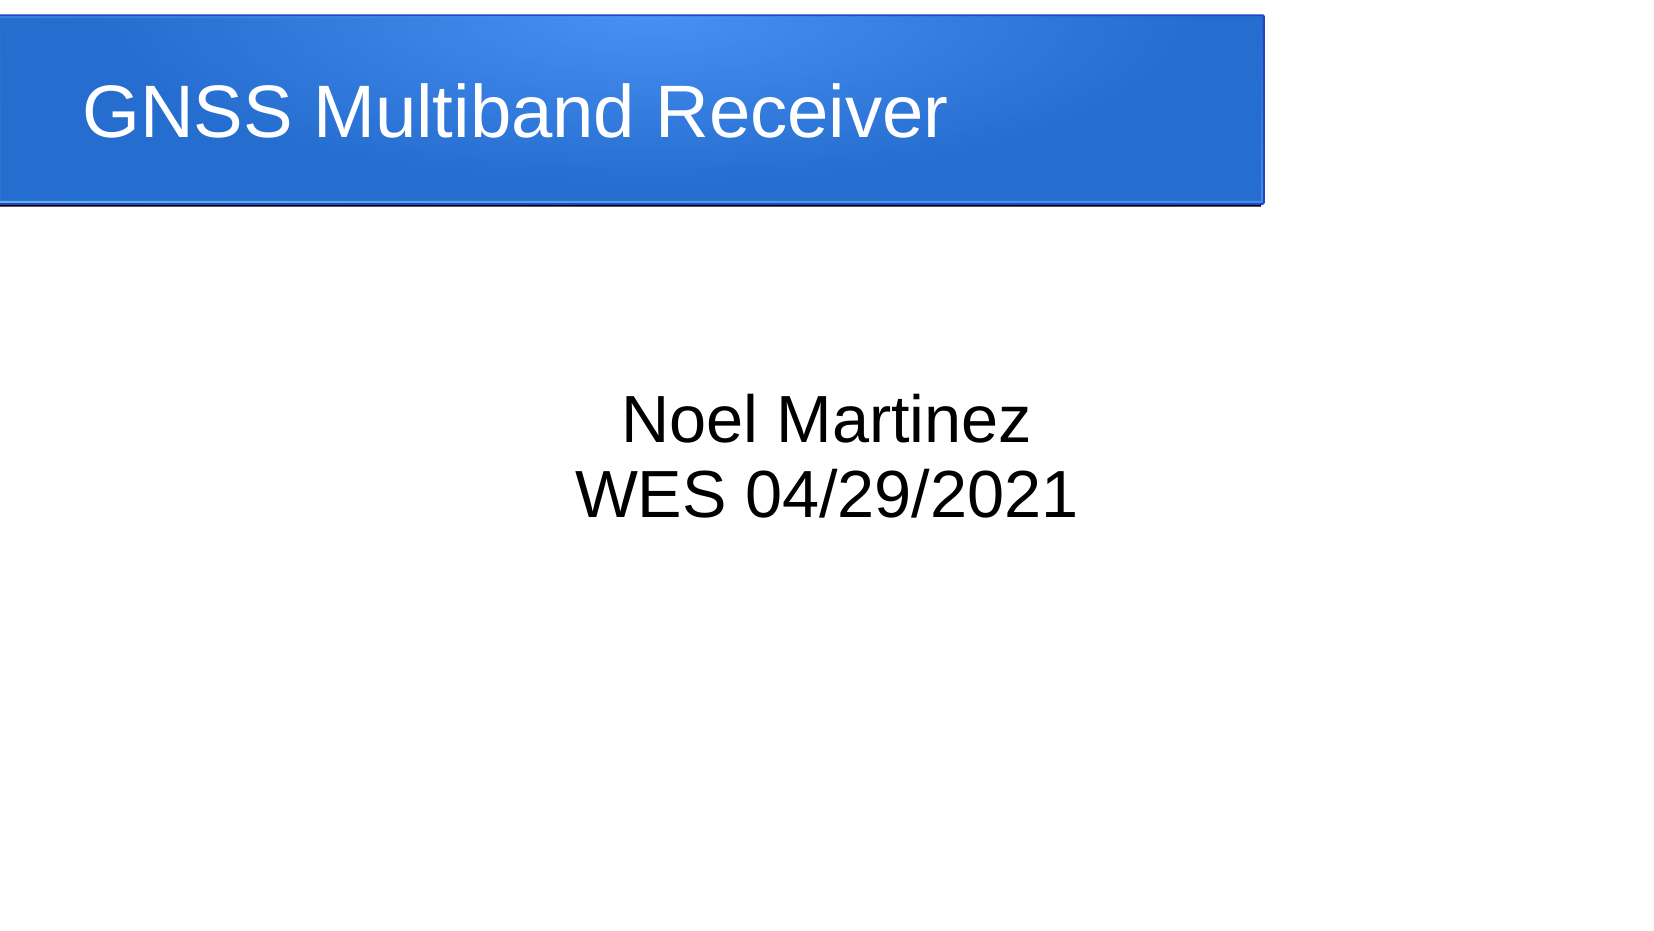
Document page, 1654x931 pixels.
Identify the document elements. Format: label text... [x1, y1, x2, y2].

title GNSS Multiband Receiver [82, 35, 1235, 189]
subtitle Noel Martinez WES 04/29/2021 [82, 224, 1571, 764]
